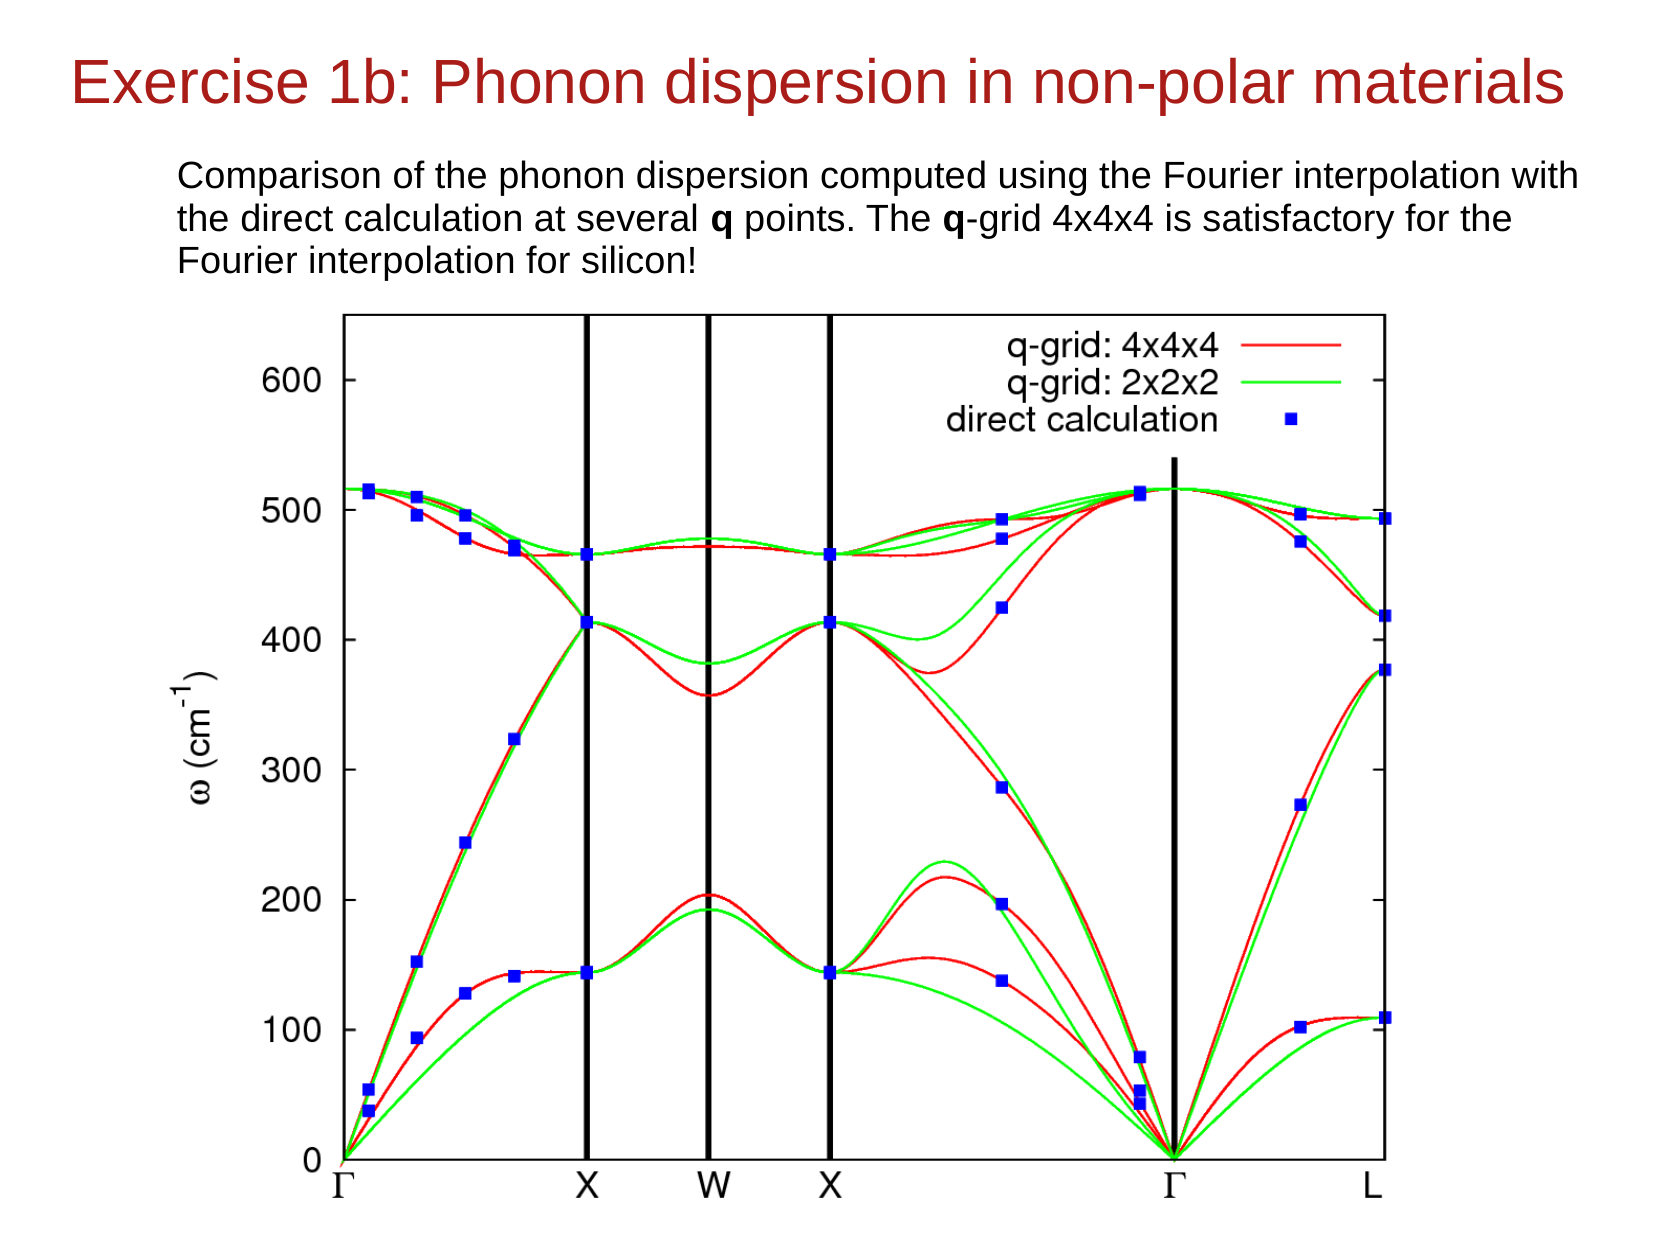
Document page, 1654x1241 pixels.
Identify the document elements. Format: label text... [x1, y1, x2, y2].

picture [155, 299, 1401, 1201]
list Comparison of the phonon dispersion computed using the Fourier interpolation with the direct calculation at several q points. The q-grid 4x4x4 is satisfactory for the Fourier interpolation for silicon! [112, 154, 1621, 283]
title Exercise 1b: Phonon dispersion in non-polar materials [45, 0, 1572, 186]
